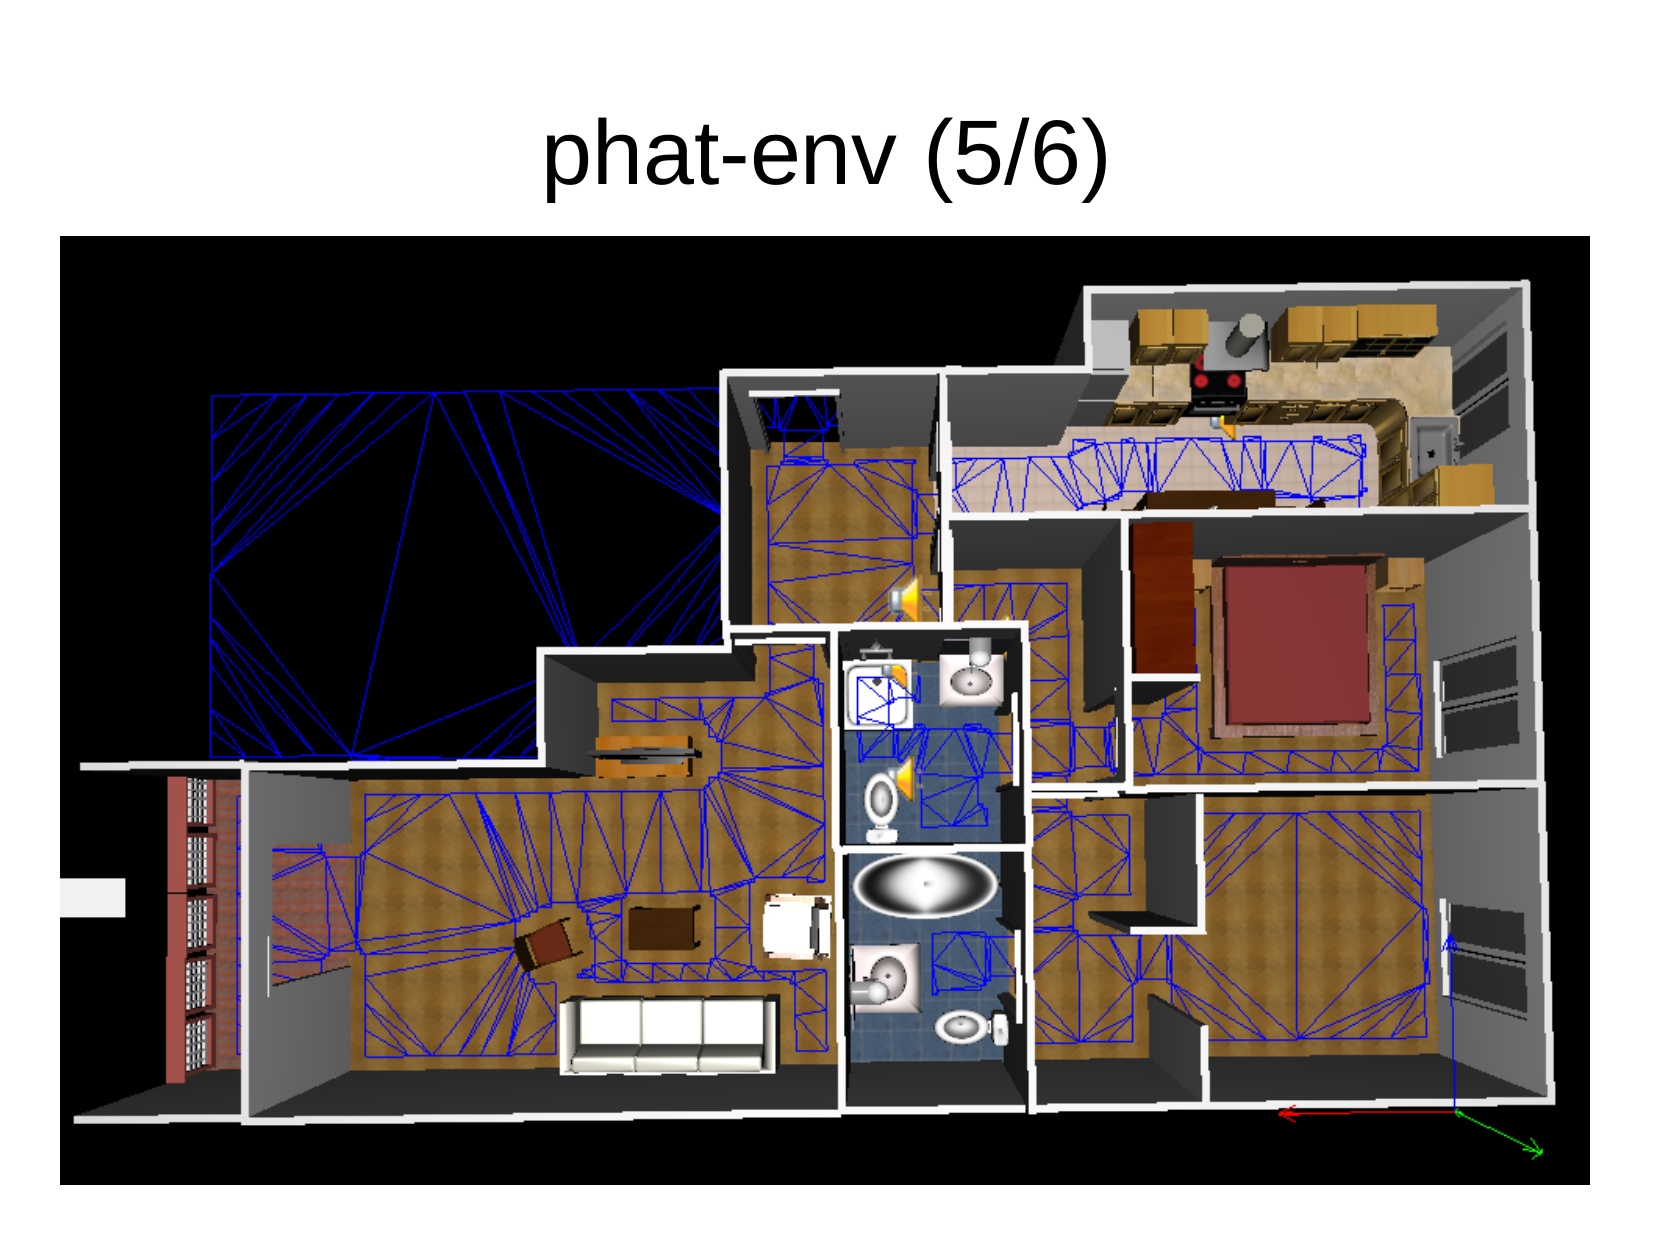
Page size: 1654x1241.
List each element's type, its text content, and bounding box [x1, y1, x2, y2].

title phat-env (5/6) [82, 49, 1571, 236]
picture [60, 236, 1590, 1186]
